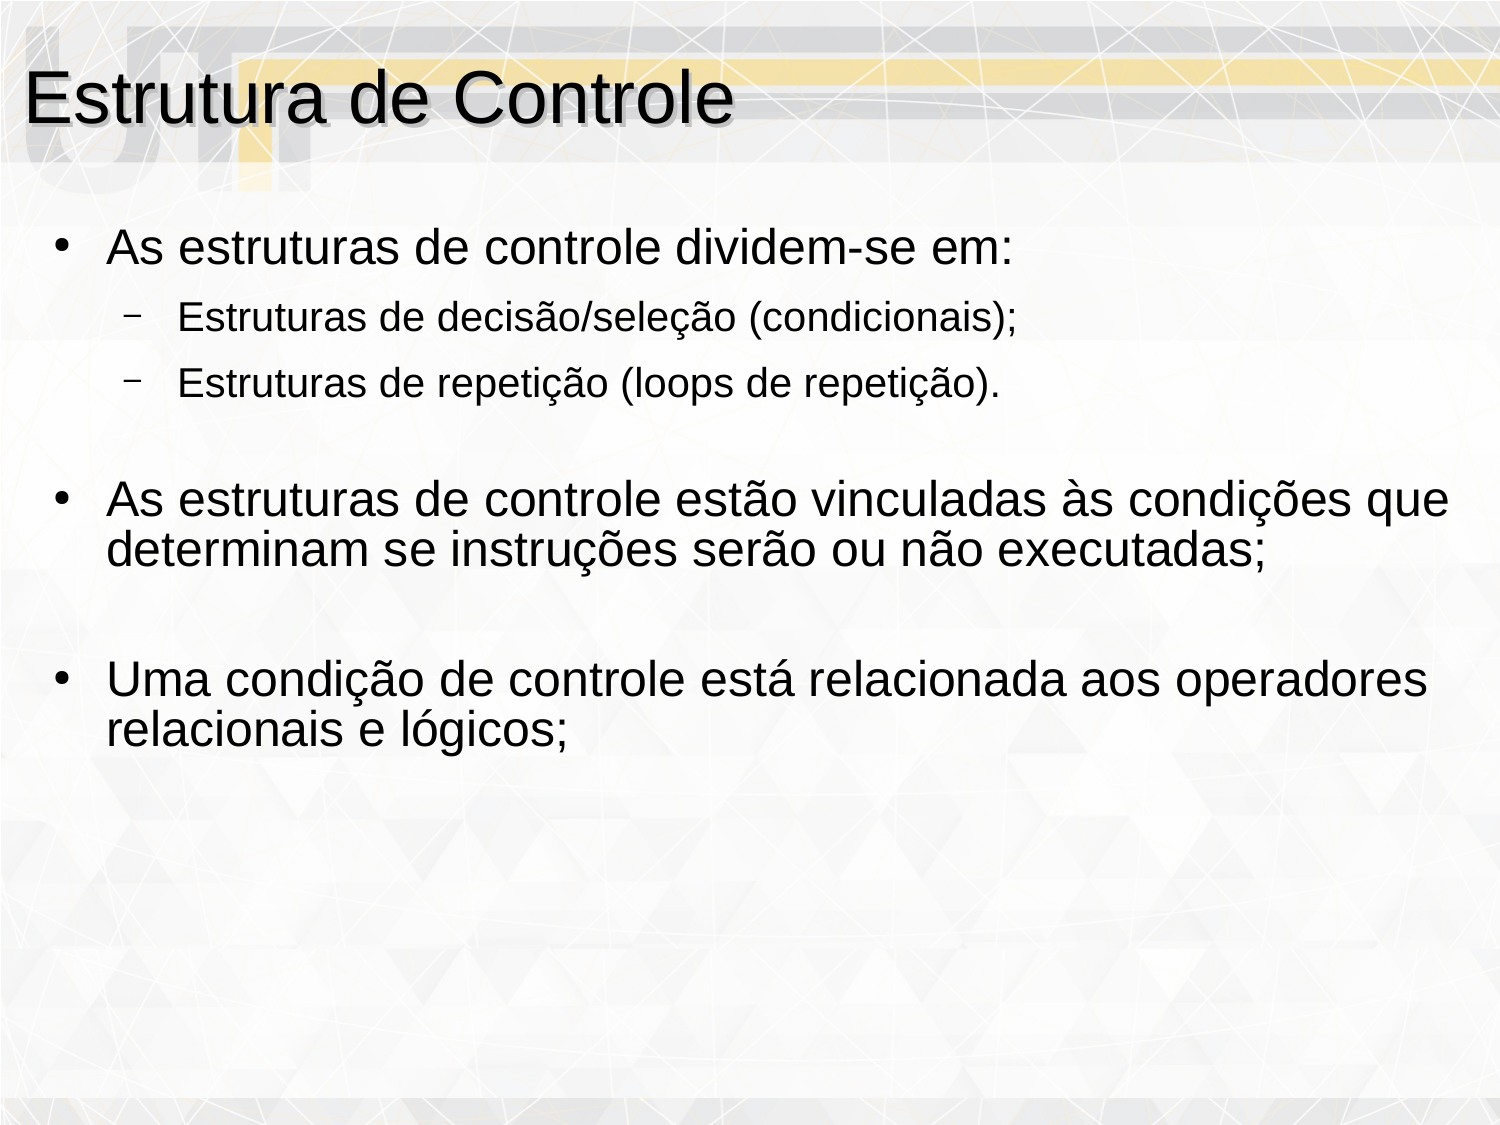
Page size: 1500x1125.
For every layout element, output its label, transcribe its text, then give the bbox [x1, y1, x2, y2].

list As estruturas de controle dividem-se em: Estruturas de decisão/seleção (condicionais); Estruturas de repetição (loops de repetição). As estruturas de controle estão vinculadas às condições que determinam se instruções serão ou não executadas; Uma condição de controle está relacionada aos operadores relacionais e lógicos; [35, 224, 1477, 1087]
title Estrutura de Controle [23, 18, 1489, 178]
